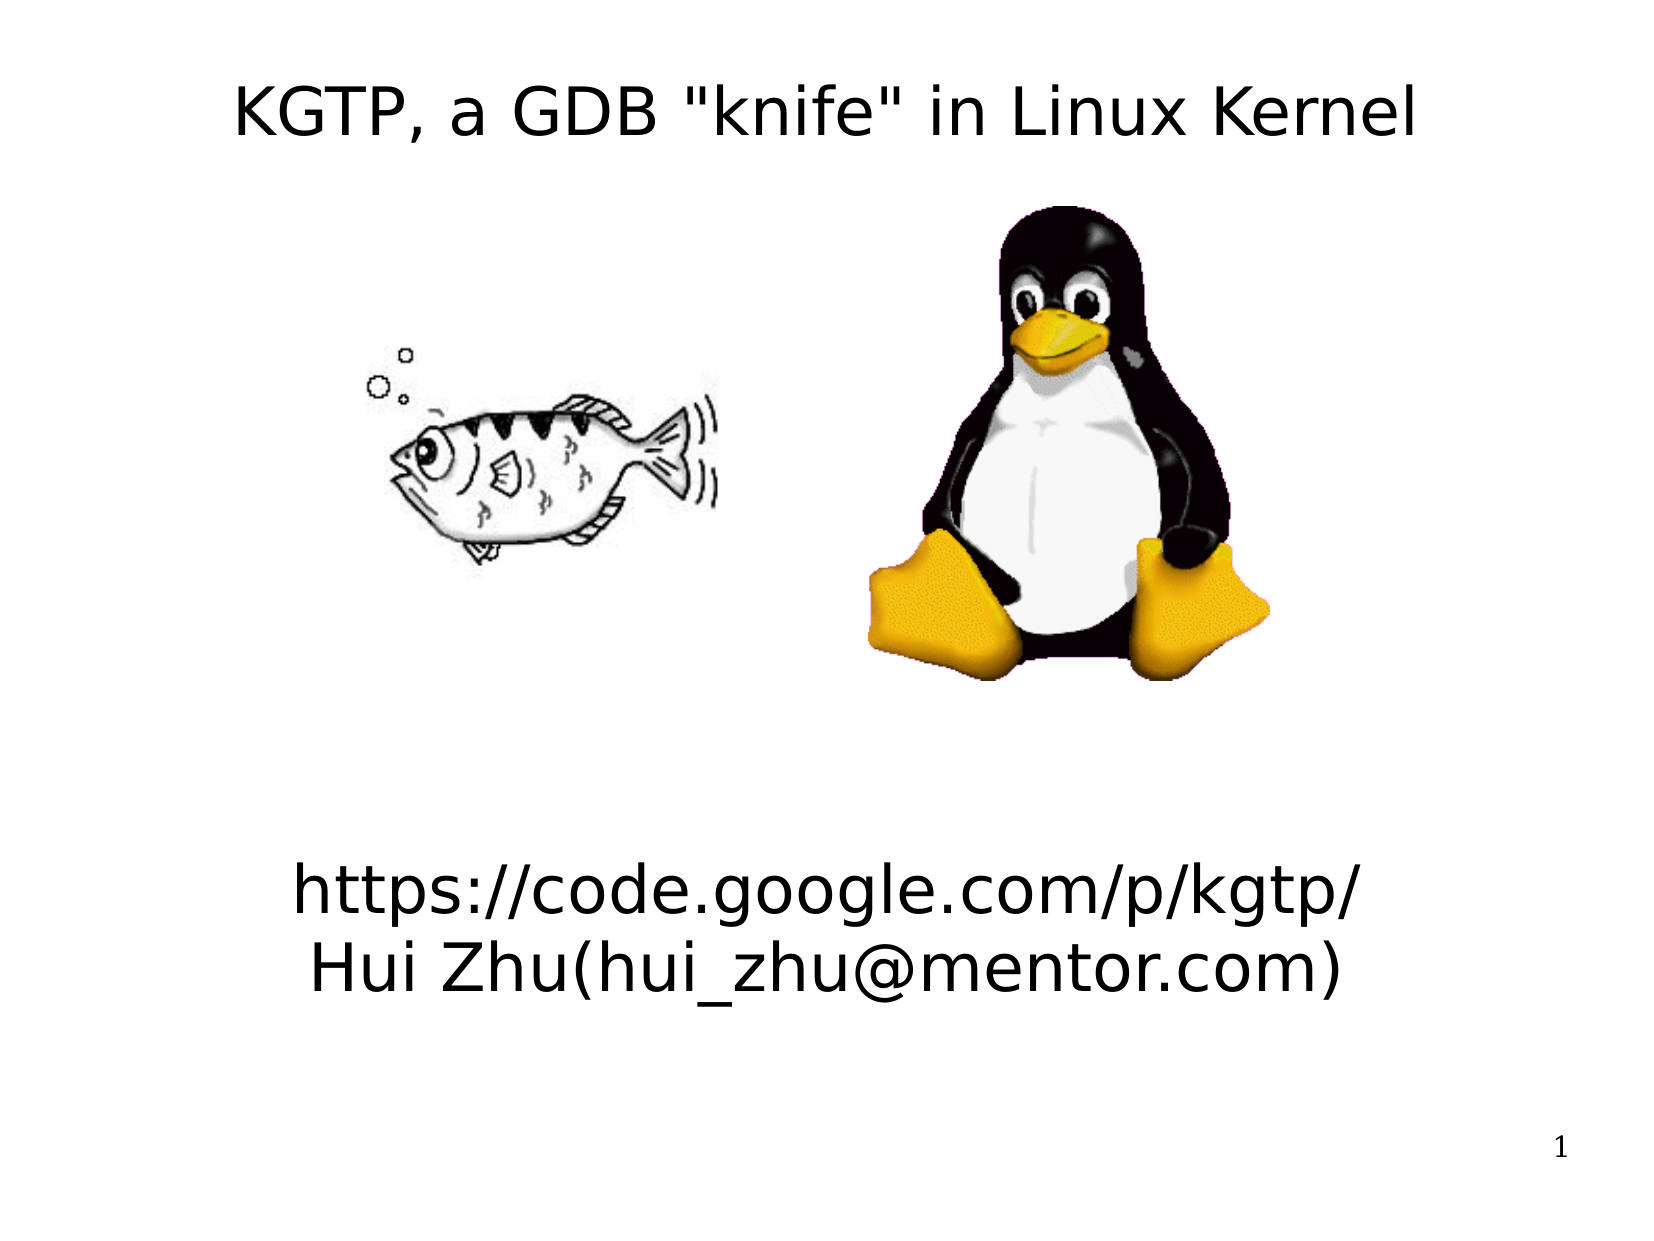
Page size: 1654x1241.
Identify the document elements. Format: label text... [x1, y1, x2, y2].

picture [868, 206, 1270, 681]
picture [351, 330, 768, 591]
subtitle KGTP, a GDB "knife" in Linux Kernel https://code.google.com/p/kgtp/ Hui Zhu(hui_zhu@mentor.com) [82, 49, 1571, 1109]
